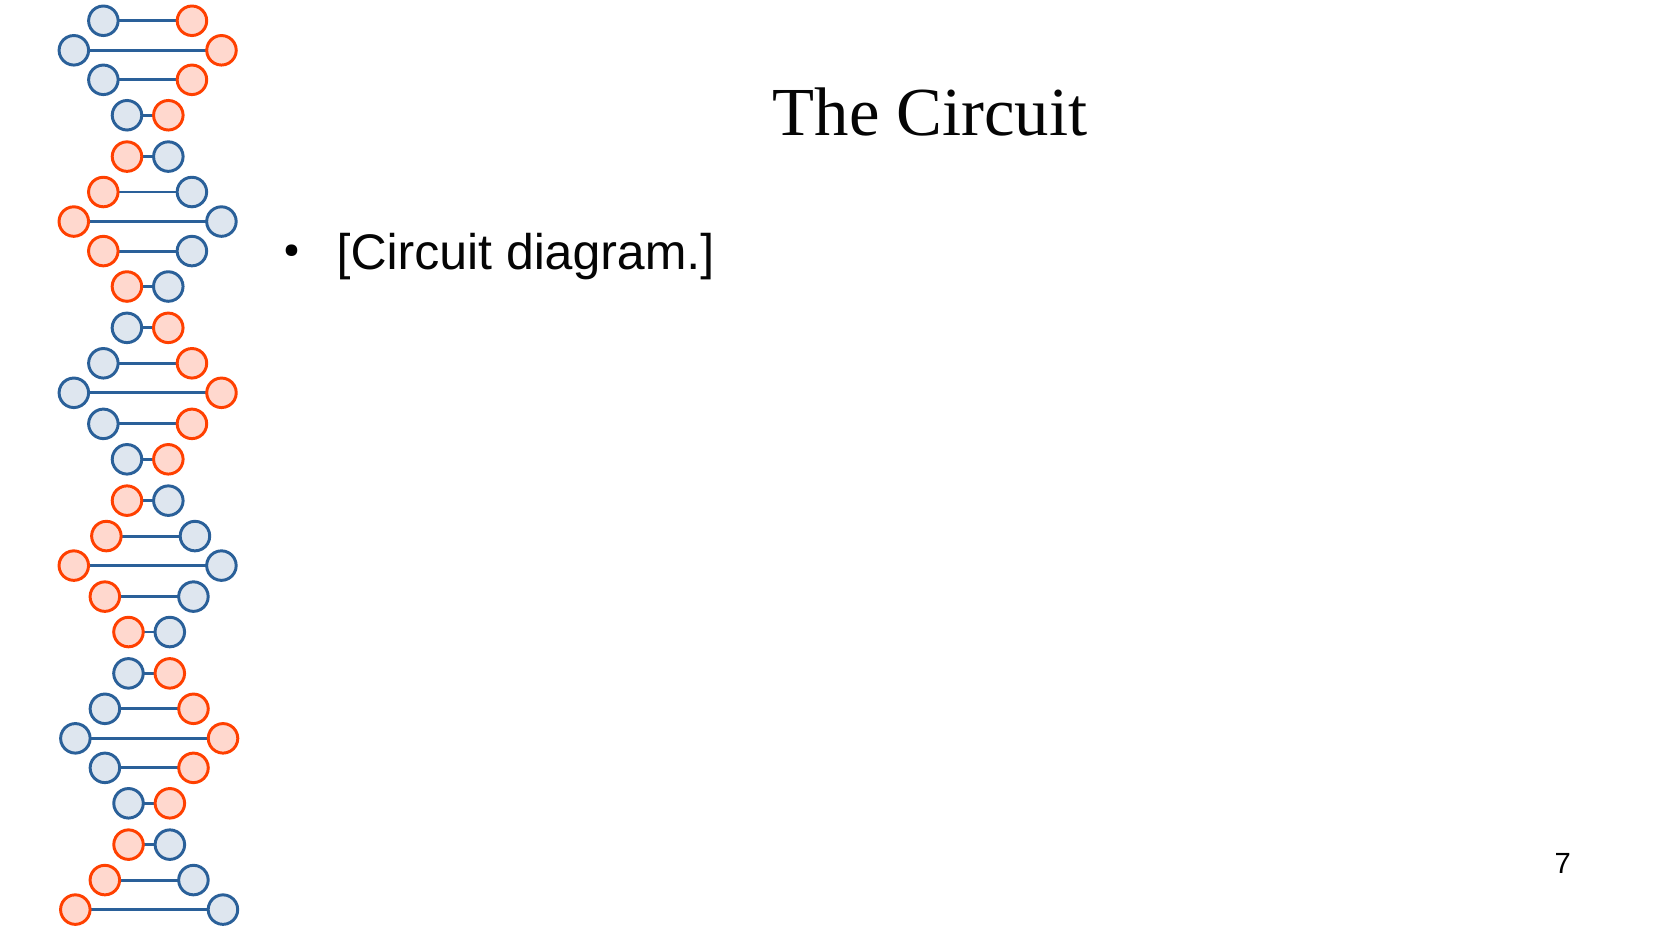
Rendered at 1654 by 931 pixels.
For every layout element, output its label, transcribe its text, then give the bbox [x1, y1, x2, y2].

list [Circuit diagram.] [265, 224, 1595, 764]
title The Circuit [265, 35, 1595, 189]
